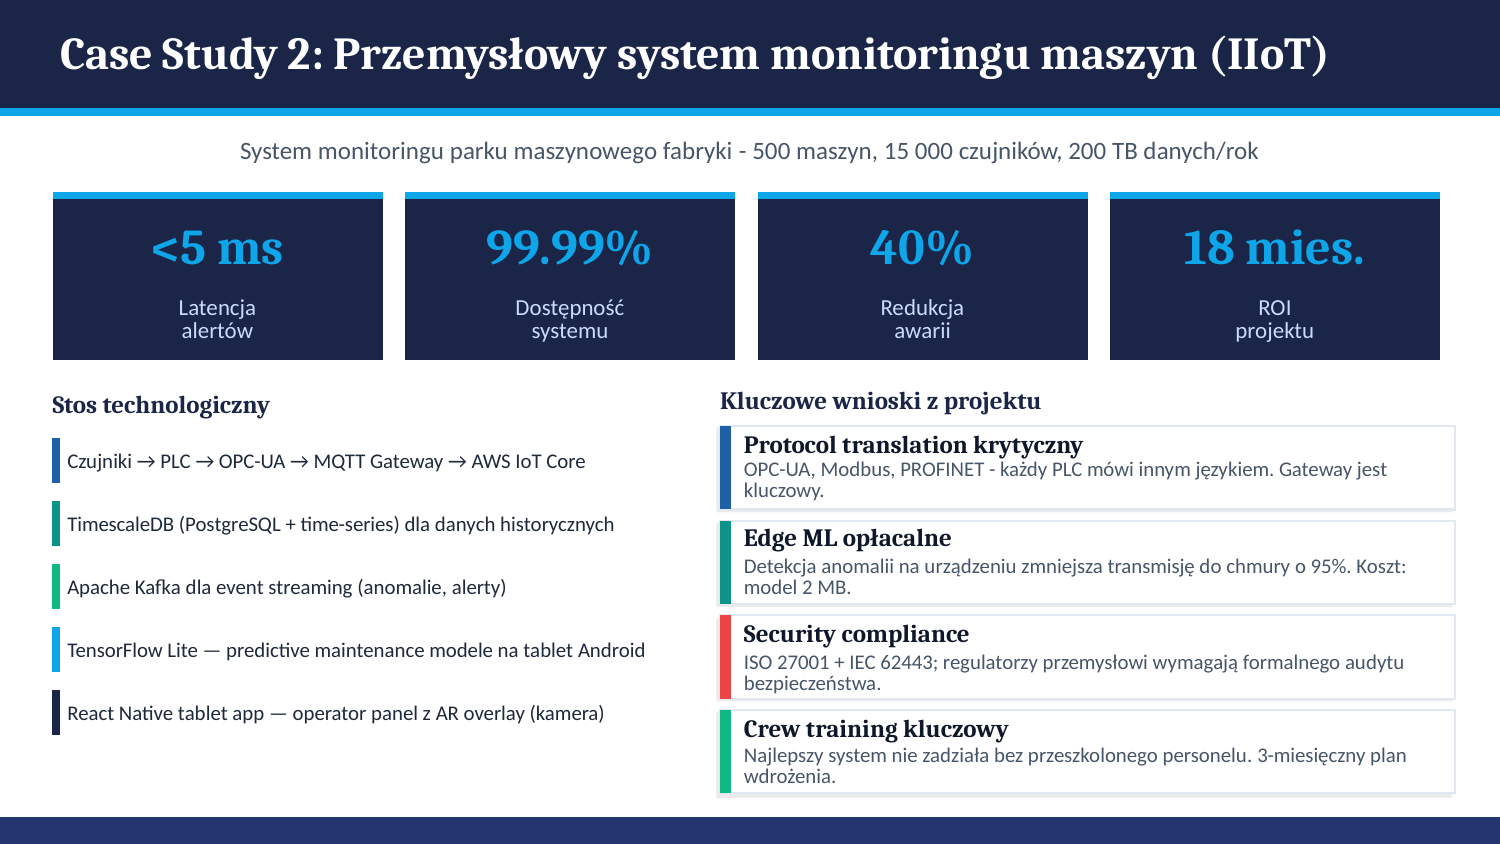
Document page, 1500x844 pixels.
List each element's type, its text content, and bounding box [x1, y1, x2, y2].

text_box [405, 192, 735, 207]
text_box Crew training kluczowy [744, 715, 1447, 734]
text_box [758, 192, 1088, 207]
text_box Dostępność systemu [405, 289, 735, 353]
text_box 18 mies. [1110, 207, 1440, 289]
text_box 40% [758, 207, 1088, 289]
text_box [53, 192, 383, 207]
text_box OPC-UA, Modbus, PROFINET - każdy PLC mówi innym językiem. Gateway jest kluczowy. [744, 461, 1447, 503]
text_box Redukcja awarii [758, 289, 1088, 353]
text_box React Native tablet app — operator panel z AR overlay (kamera) [67, 693, 669, 738]
text_box [720, 426, 1455, 509]
text_box [1110, 192, 1440, 207]
text_box [52, 690, 60, 735]
text_box 99.99% [405, 207, 735, 289]
text_box Apache Kafka dla event streaming (anomalie, alerty) [67, 567, 669, 612]
text_box [720, 710, 1455, 793]
text_box [52, 501, 60, 546]
text_box [405, 353, 735, 360]
text_box [758, 353, 1088, 360]
text_box ROI projektu [1110, 289, 1440, 353]
text_box Stos technologiczny [52, 383, 735, 428]
text_box ISO 27001 + IEC 62443; regulatorzy przemysłowi wymagają formalnego audytu bezpieczeństwa. [744, 654, 1447, 685]
text_box [52, 438, 60, 483]
text_box Protocol translation krytyczny [744, 431, 1447, 453]
text_box Czujniki → PLC → OPC-UA → MQTT Gateway → AWS IoT Core [67, 441, 669, 486]
text_box [52, 627, 60, 672]
text_box TimescaleDB (PostgreSQL + time-series) dla danych historycznych [67, 504, 669, 549]
text_box Latencja alertów [53, 289, 383, 353]
text_box <5 ms [53, 207, 383, 289]
text_box Najlepszy system nie zadziała bez przeszkolonego personelu. 3-miesięczny plan wdrożenia. [744, 748, 1447, 780]
text_box Edge ML opłacalne [744, 524, 1447, 550]
text_box [53, 353, 383, 360]
text_box [0, 817, 1500, 844]
text_box [52, 564, 60, 609]
text_box System monitoringu parku maszynowego fabryki - 500 maszyn, 15 000 czujników, 200 TB danych/rok [60, 127, 1440, 180]
text_box TensorFlow Lite — predictive maintenance modele na tablet Android [67, 630, 669, 675]
text_box [1110, 353, 1440, 360]
text_box Kluczowe wnioski z projektu [720, 383, 1455, 420]
text_box [720, 615, 1455, 699]
text_box [720, 521, 1455, 604]
text_box [0, 0, 1500, 116]
text_box Security compliance [744, 620, 1447, 644]
text_box Detekcja anomalii na urządzeniu zmniejsza transmisję do chmury o 95%. Koszt: model 2 MB. [744, 558, 1447, 590]
text_box Case Study 2: Przemysłowy system monitoringu maszyn (IIoT) [60, 6, 1440, 104]
